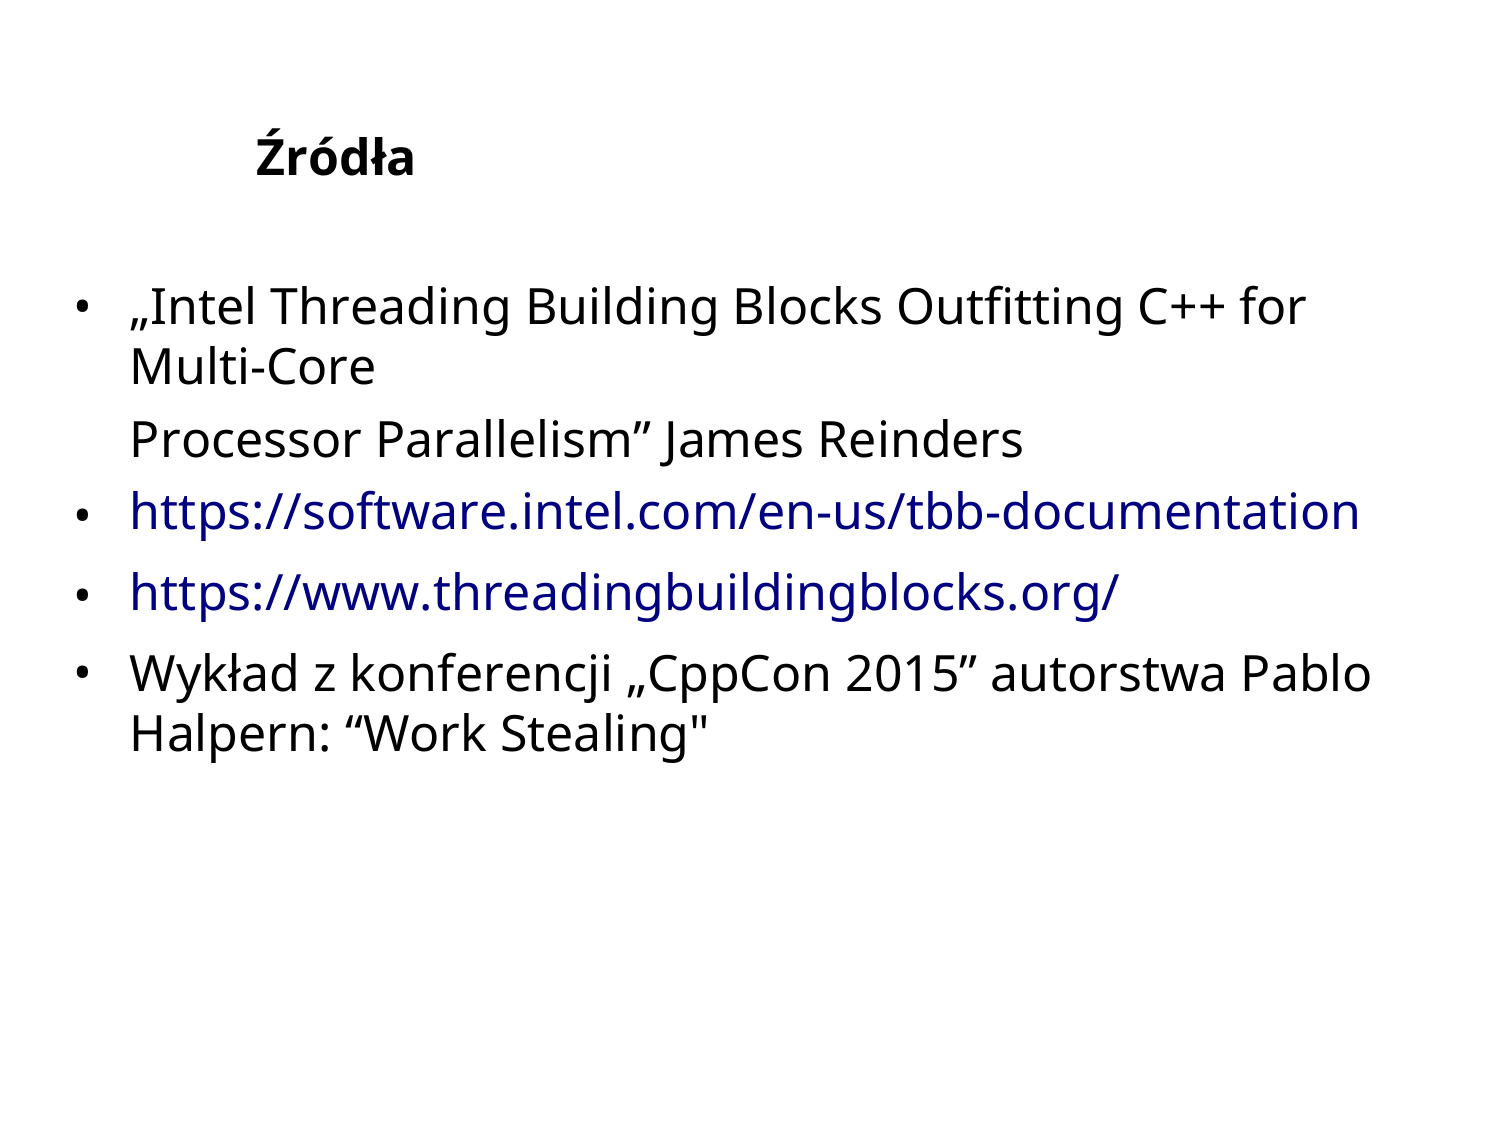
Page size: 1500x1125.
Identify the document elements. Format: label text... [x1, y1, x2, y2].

title Źródła [242, 78, 1425, 233]
list „Intel Threading Building Blocks Outfitting C++ for Multi-Core Processor Parallelism” James Reinders https://software.intel.com/en-us/tbb-documentation https://www.threadingbuildingblocks.org/ Wykład z konferencji „CppCon 2015” autorstwa Pablo Halpern: “Work Stealing" [59, 267, 1425, 1005]
